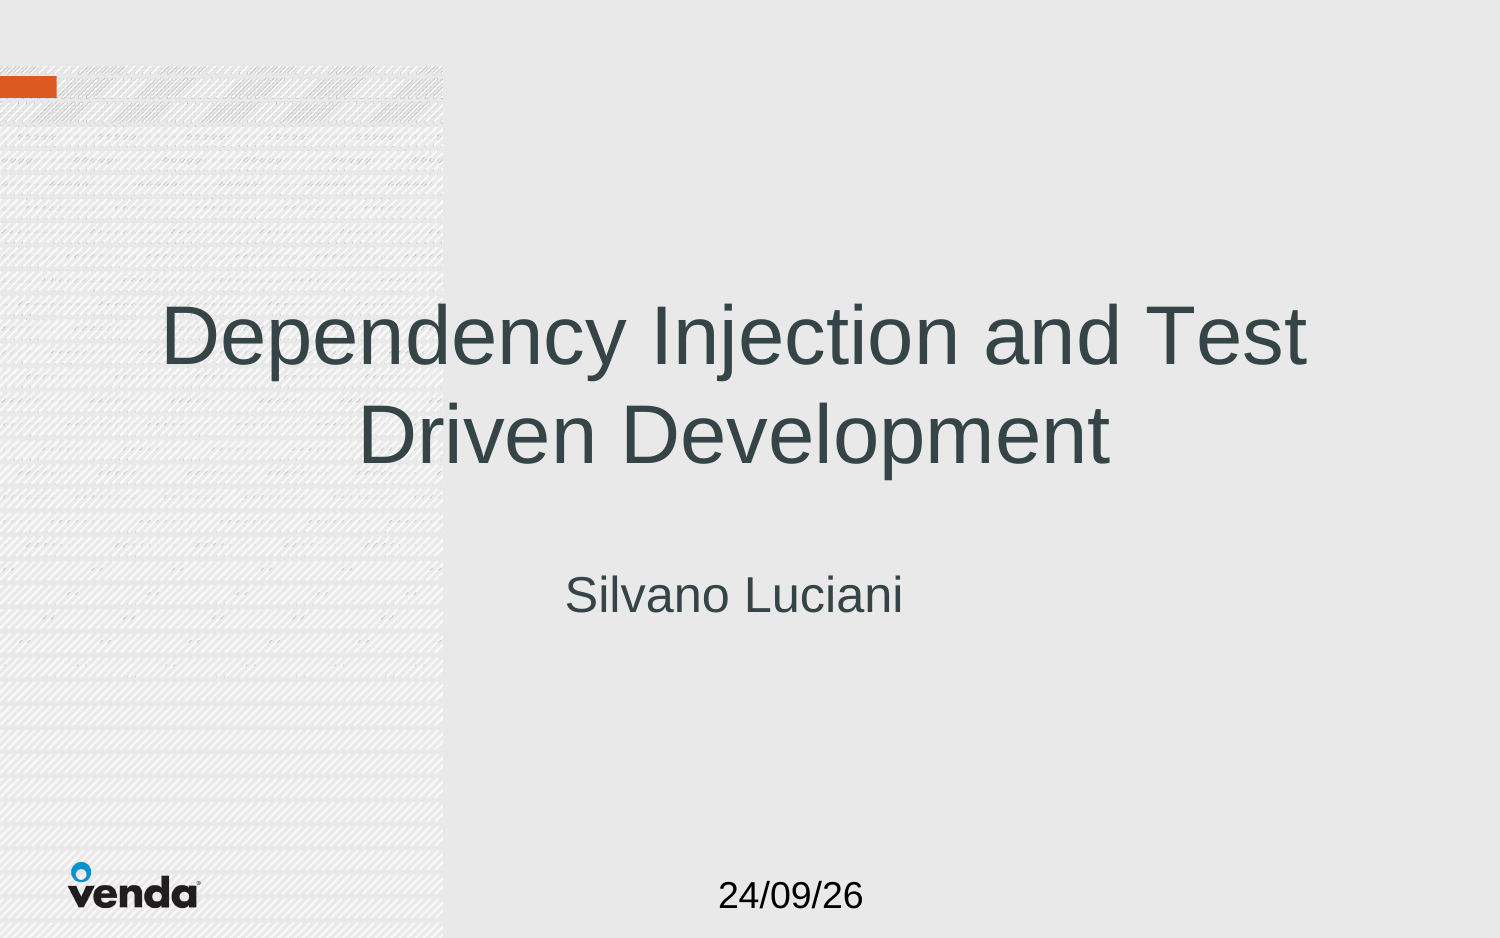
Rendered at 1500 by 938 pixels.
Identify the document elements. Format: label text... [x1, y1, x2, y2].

subtitle Dependency Injection and Test Driven Development Silvano Luciani [59, 65, 1410, 838]
picture [0, 66, 443, 938]
